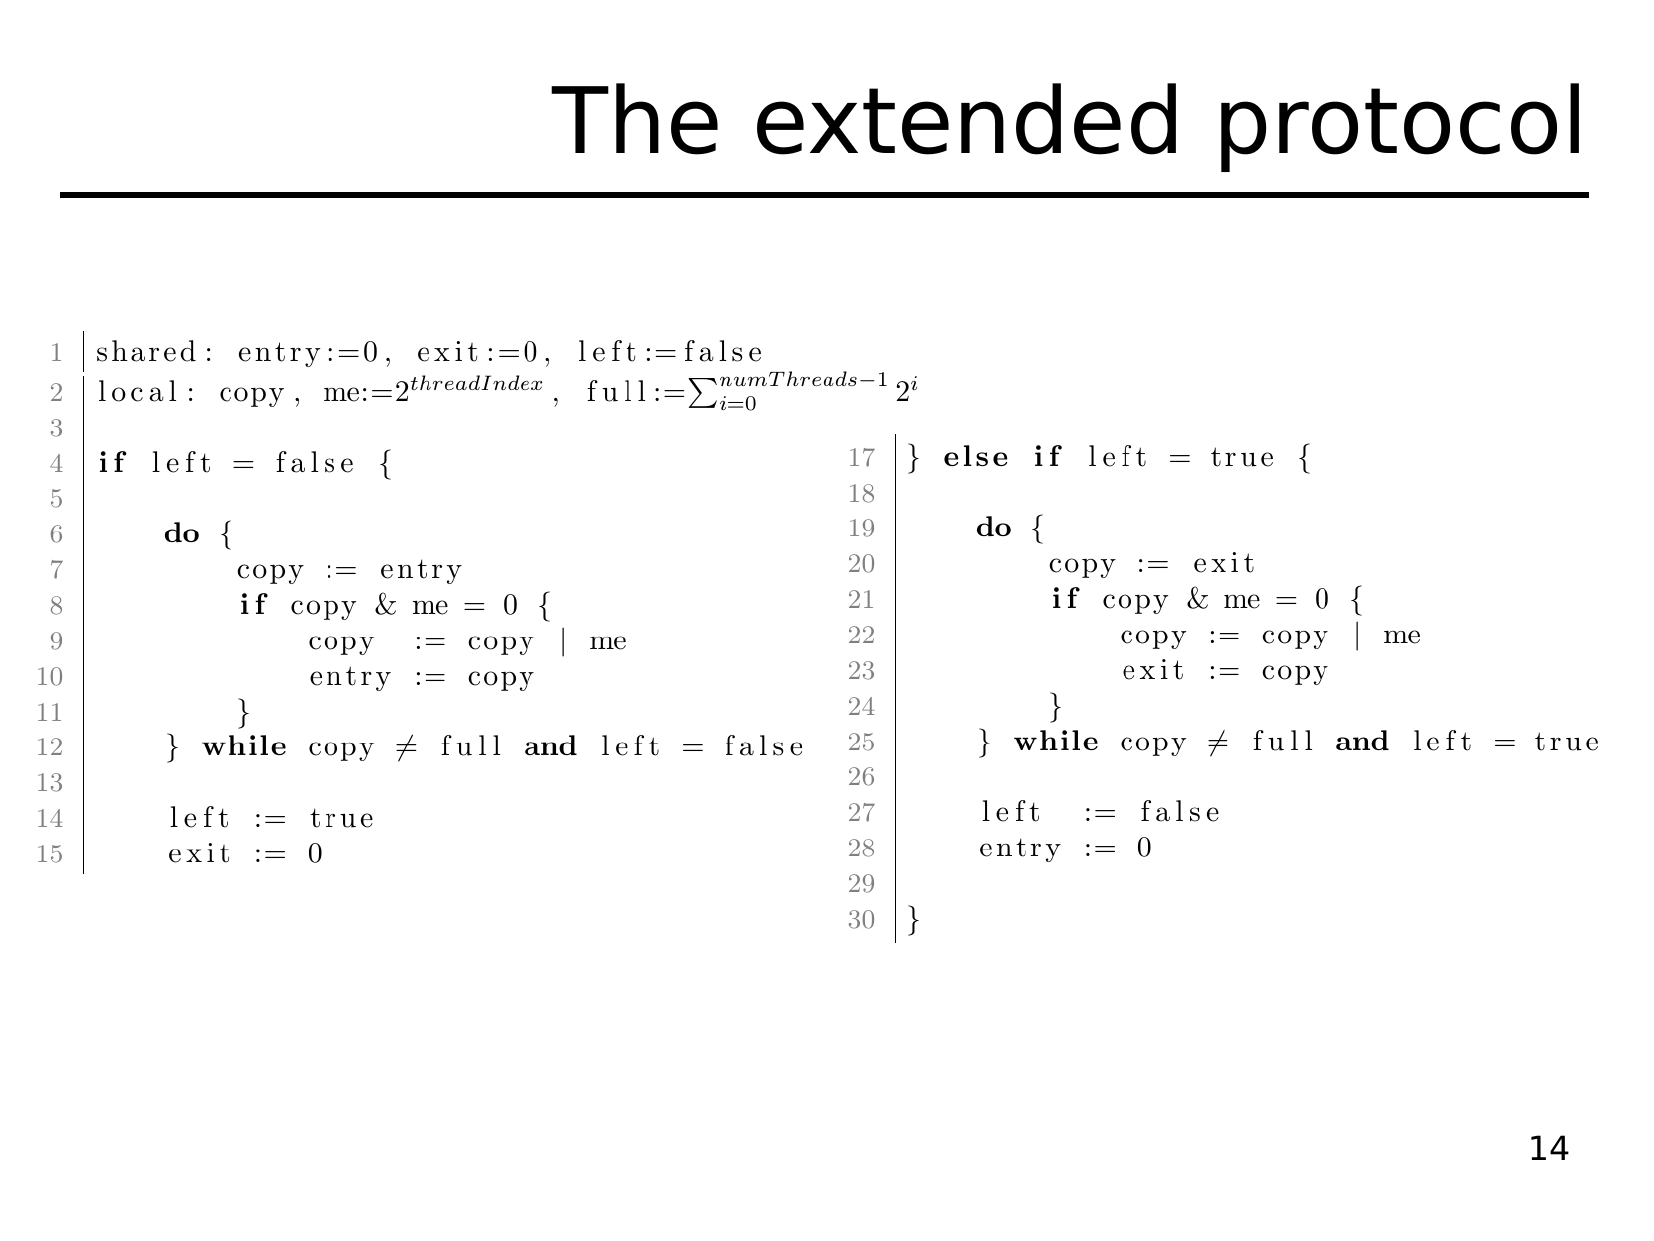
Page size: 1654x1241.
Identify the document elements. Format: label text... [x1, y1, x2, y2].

title The extended protocol [101, 17, 1590, 226]
picture [30, 319, 1623, 956]
